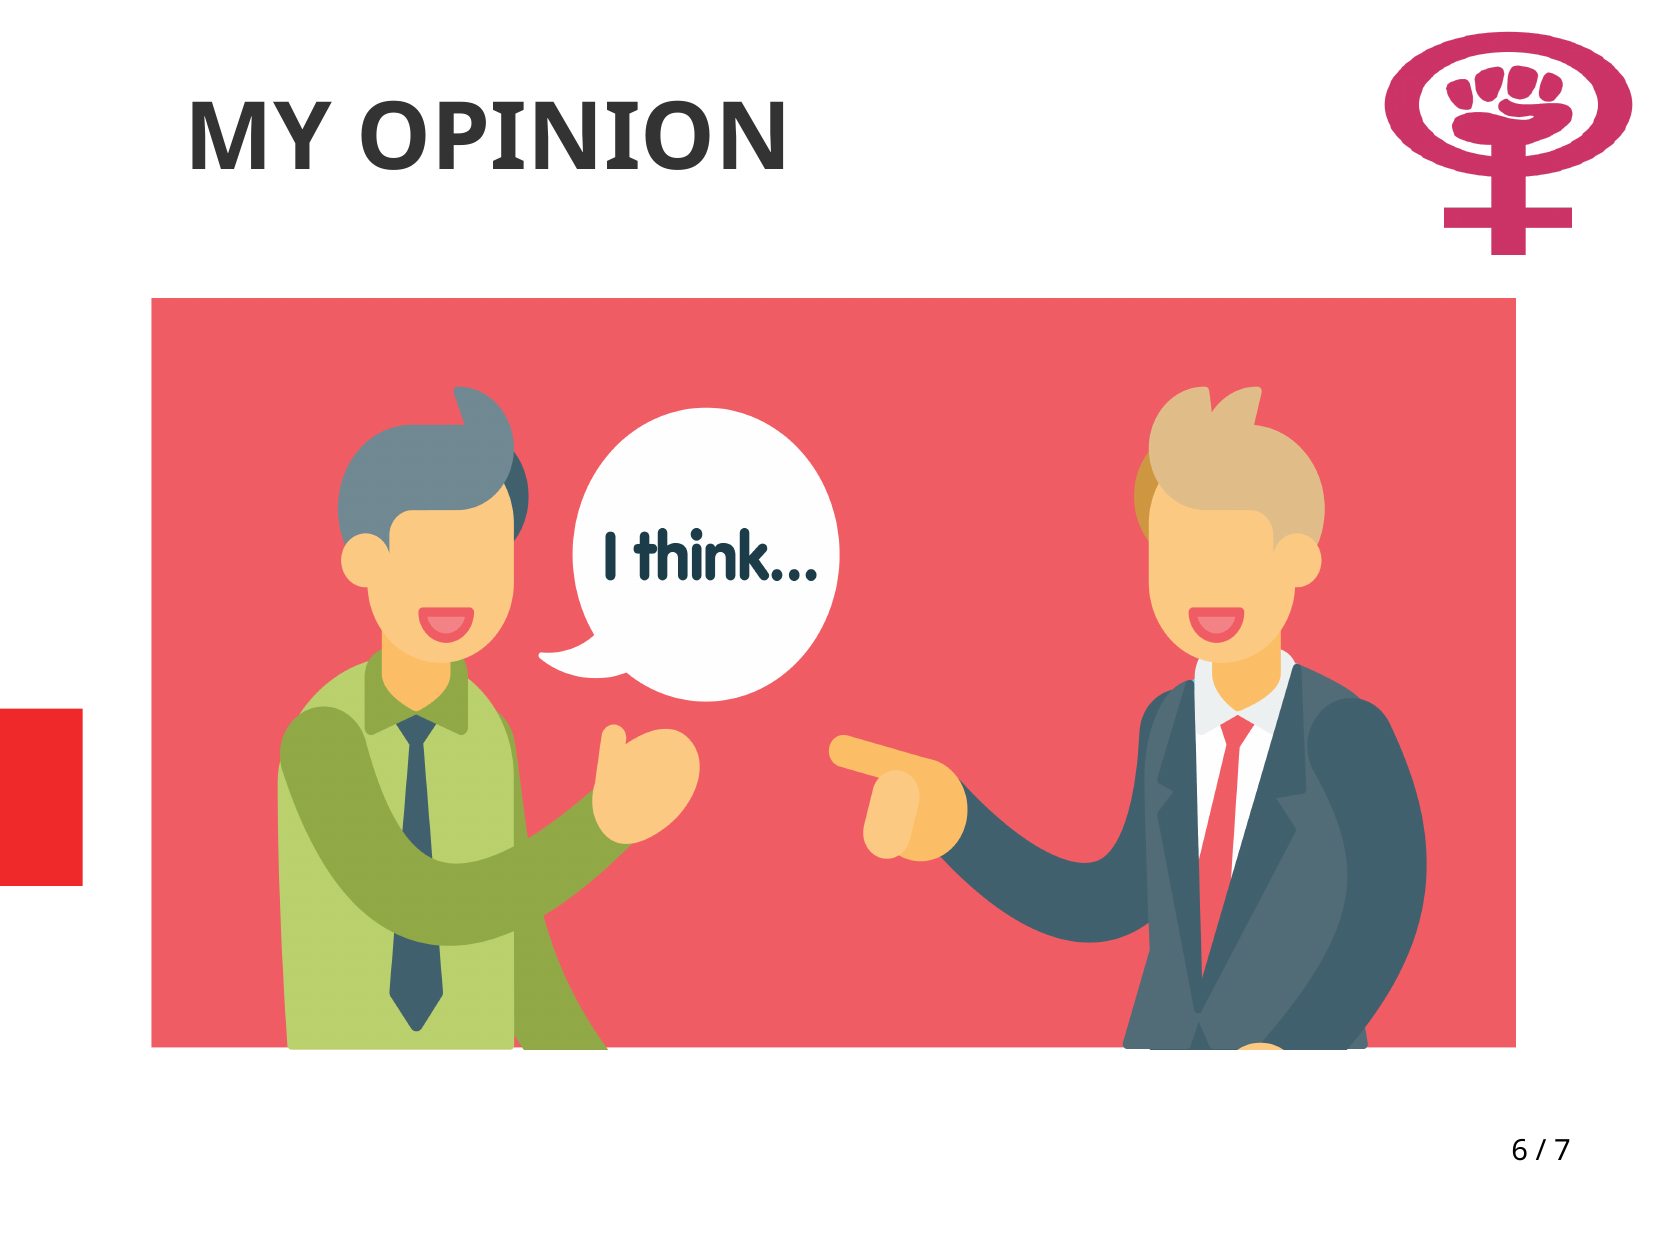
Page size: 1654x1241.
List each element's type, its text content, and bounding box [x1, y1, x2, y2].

title MY OPINION [184, 15, 1591, 252]
picture [150, 298, 1516, 1051]
picture [1380, 29, 1636, 256]
